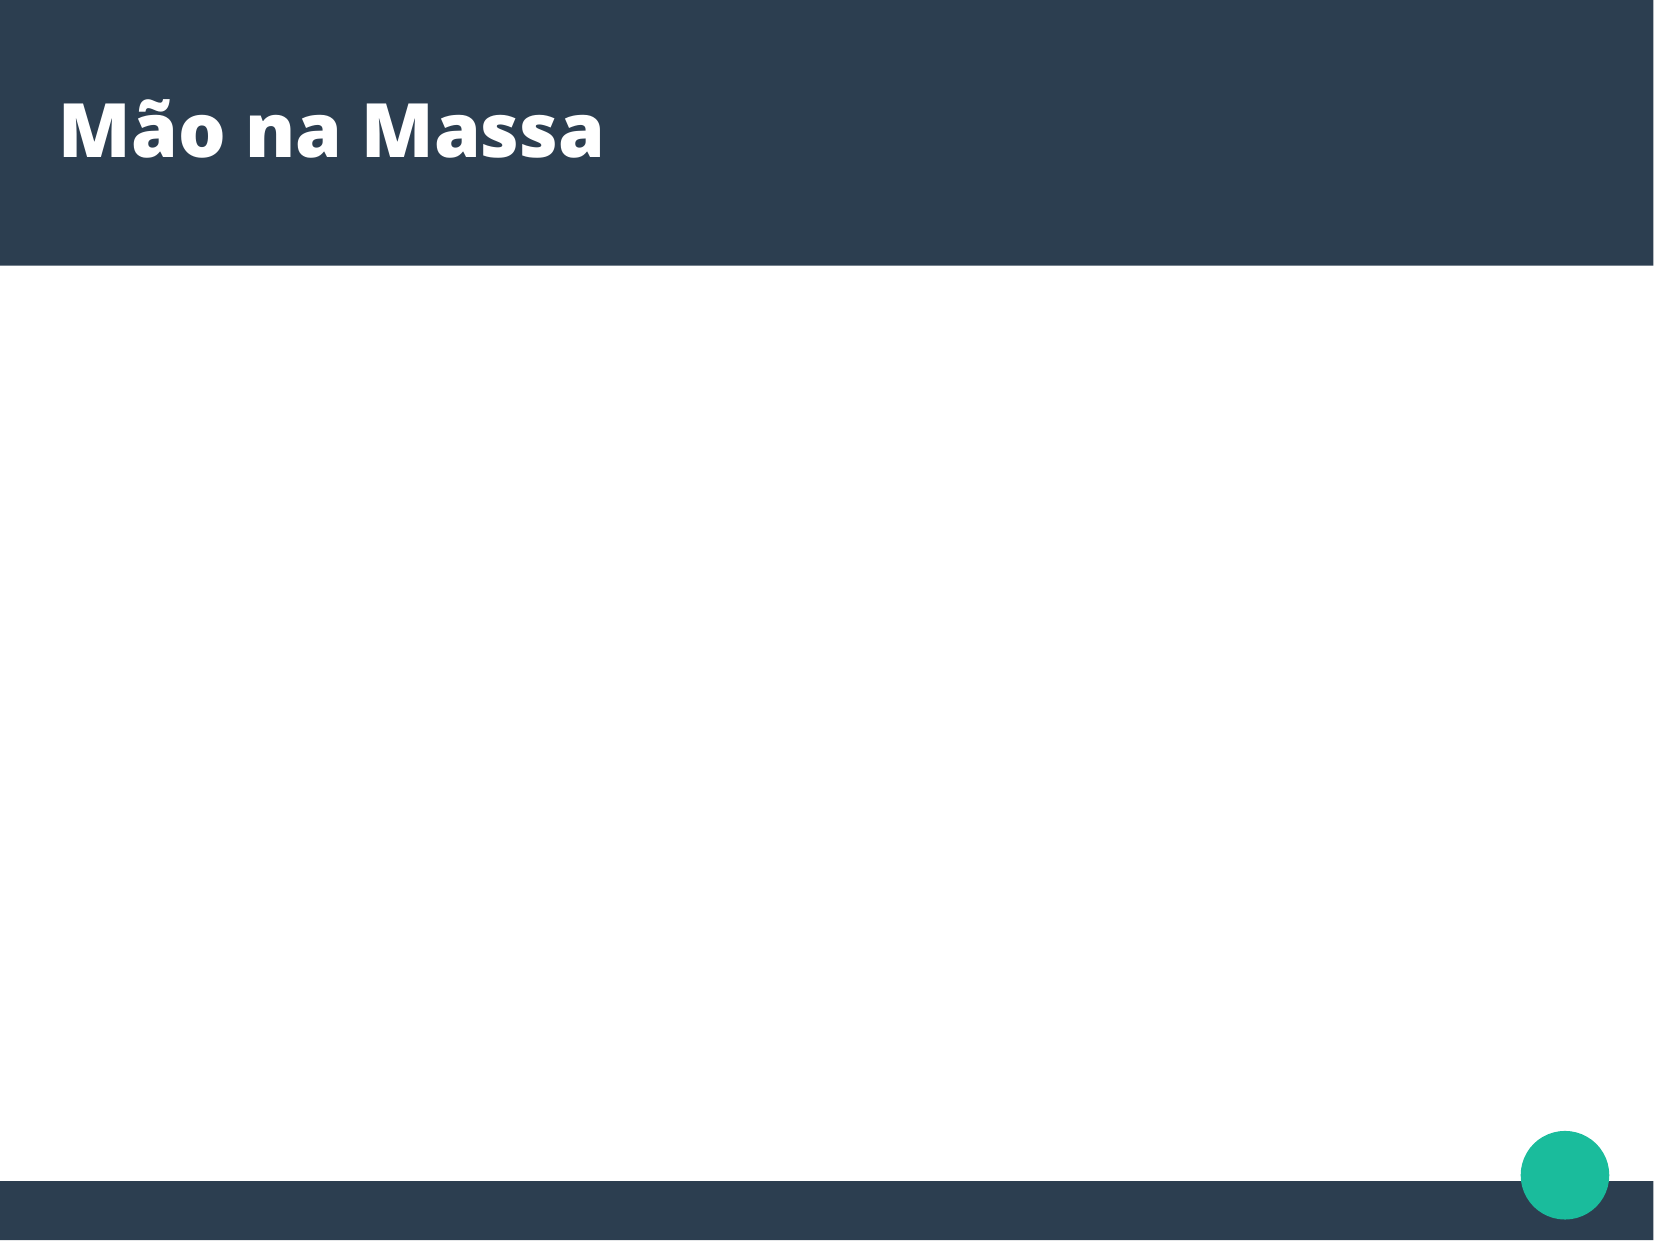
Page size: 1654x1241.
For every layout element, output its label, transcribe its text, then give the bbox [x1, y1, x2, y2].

title Mão na Massa [59, 49, 1595, 207]
